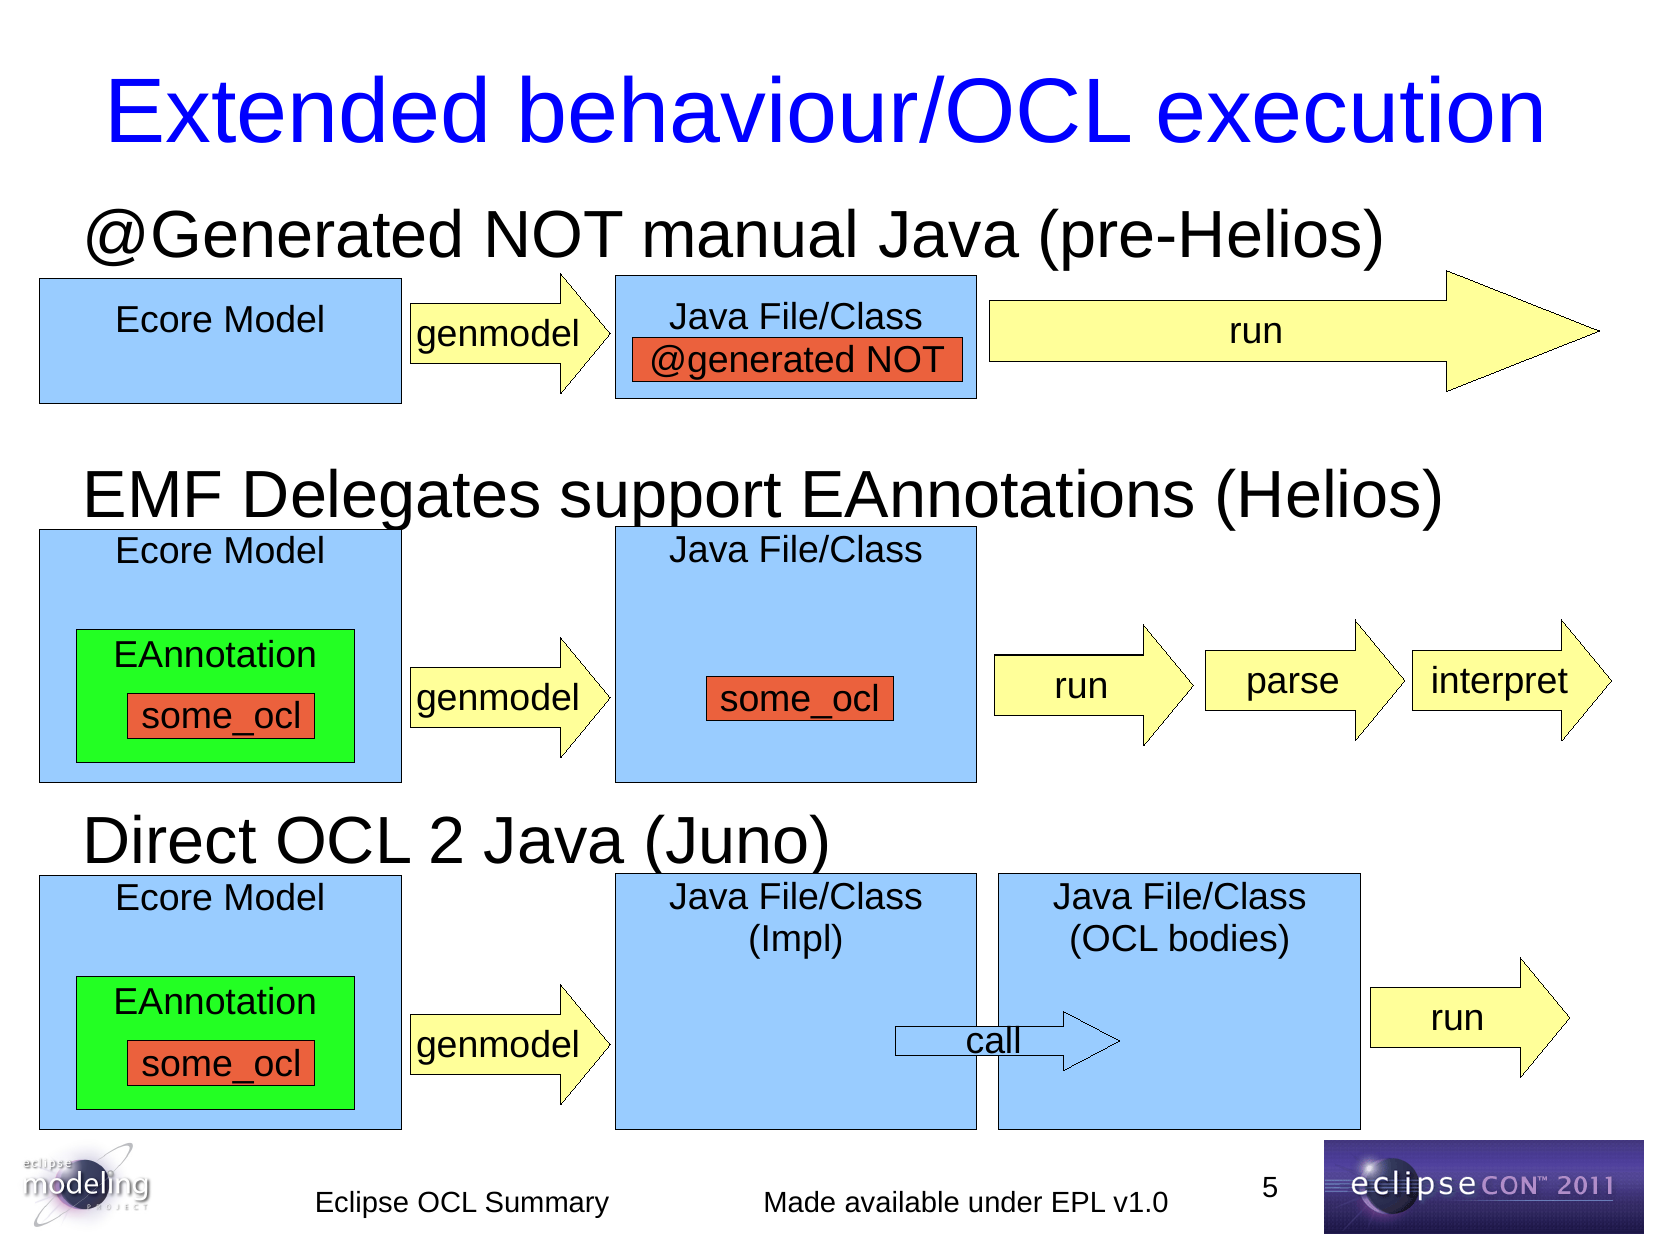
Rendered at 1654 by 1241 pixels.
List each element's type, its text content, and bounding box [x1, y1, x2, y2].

text_box Ecore Model [39, 875, 402, 1130]
text_box Java File/Class [615, 526, 977, 783]
picture [1324, 1140, 1644, 1234]
text_box run [994, 624, 1194, 746]
text_box Ecore Model [39, 529, 402, 783]
text_box genmodel [410, 637, 611, 758]
text_box EAnnotation [76, 976, 355, 1110]
text_box genmodel [410, 273, 611, 394]
text_box run [1370, 957, 1570, 1078]
text_box some_ocl [706, 676, 894, 721]
title Extended behaviour/OCL execution [82, 49, 1571, 173]
text_box run [989, 270, 1600, 392]
text_box @generated NOT [632, 337, 963, 382]
text_box Java File/Class (Impl) [615, 873, 977, 1130]
text_box interpret [1412, 619, 1612, 741]
text_box call [895, 1011, 1120, 1071]
text_box parse [1205, 619, 1405, 741]
text_box some_ocl [127, 693, 315, 739]
text_box Java File/Class (OCL bodies) [998, 873, 1361, 1130]
picture [9, 1136, 156, 1235]
text_box Ecore Model [39, 278, 402, 404]
text_box some_ocl [127, 1040, 315, 1086]
text_box EAnnotation [76, 629, 355, 763]
list @Generated NOT manual Java (pre-Helios) EMF Delegates support EAnnotations (Helios) Direct OCL 2 Java (Juno) [82, 196, 1571, 1140]
text_box genmodel [410, 984, 611, 1105]
text_box Java File/Class [615, 275, 977, 399]
